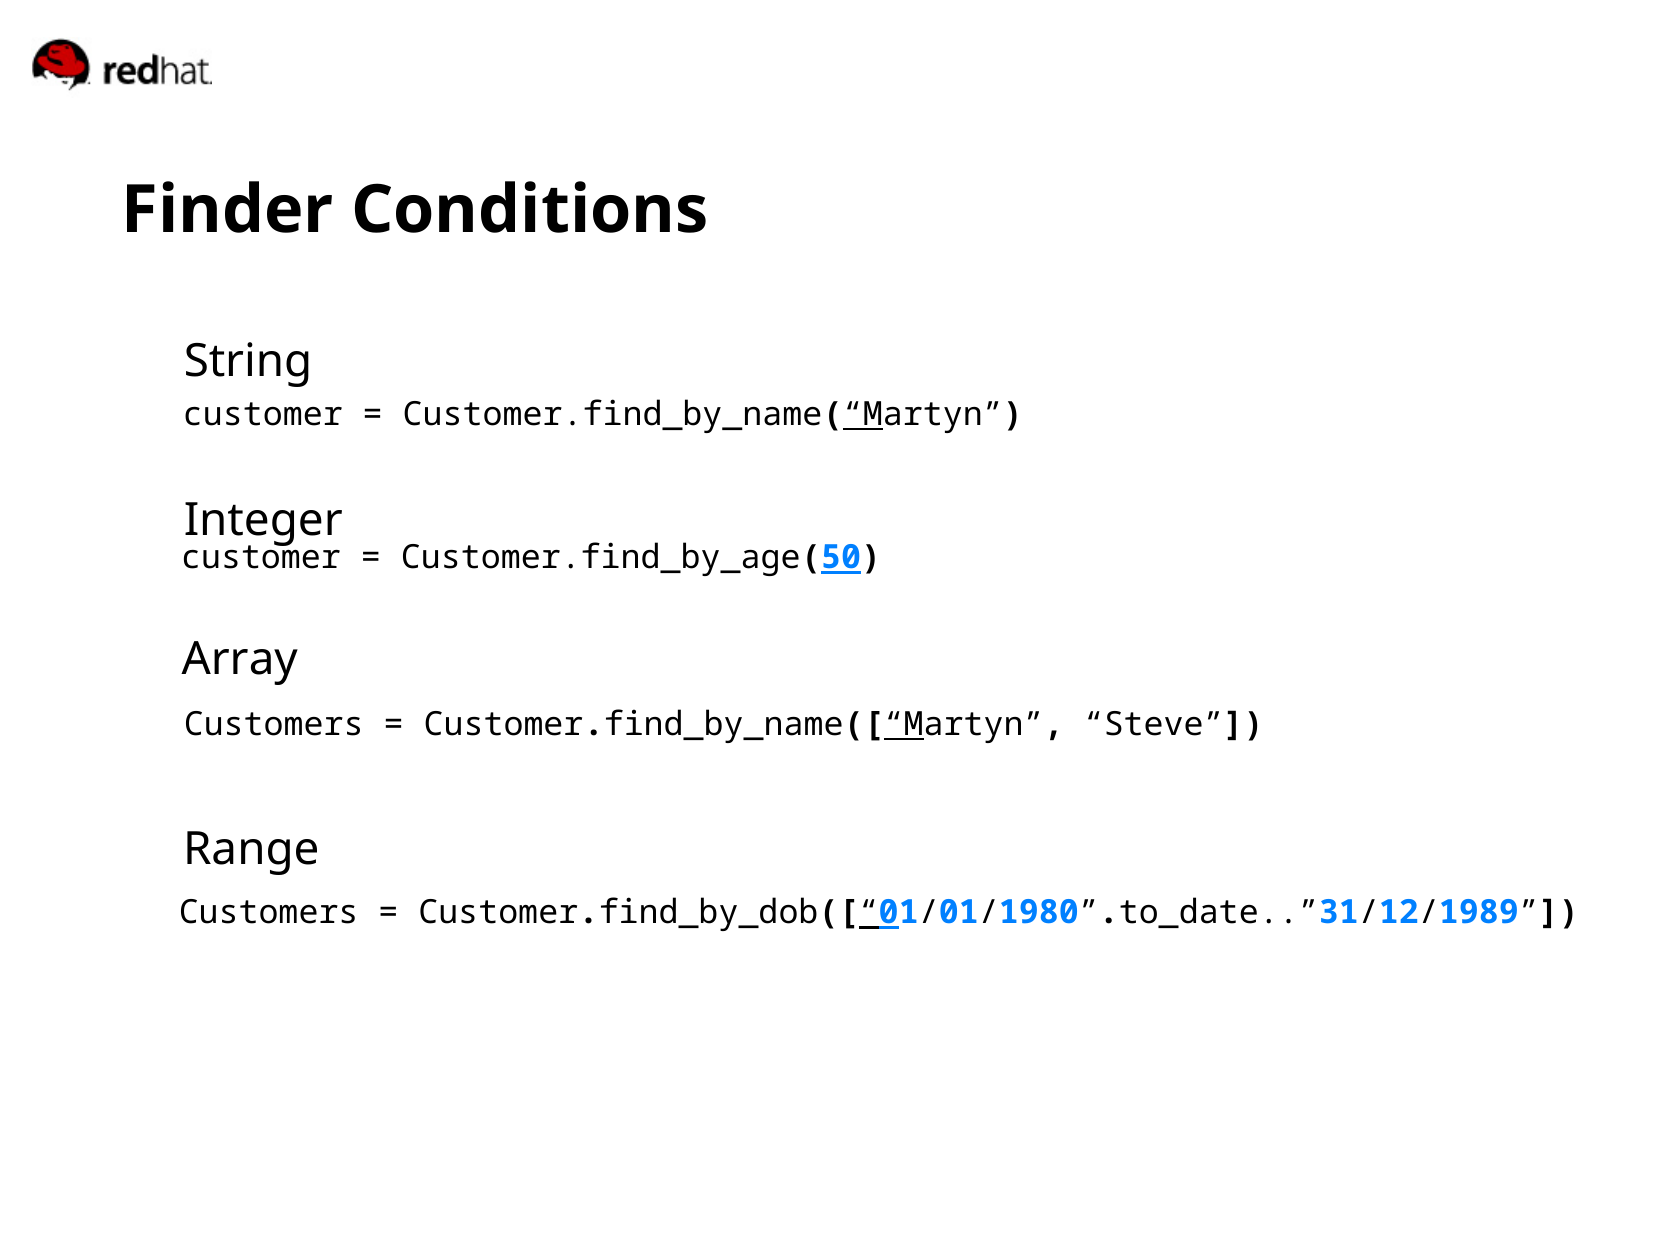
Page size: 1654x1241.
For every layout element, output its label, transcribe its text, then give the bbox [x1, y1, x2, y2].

list [75, 353, 1488, 1135]
text_box String [127, 327, 321, 382]
text_box Integer [127, 486, 410, 540]
text_box Array [125, 625, 306, 680]
picture [31, 37, 212, 98]
text_box Customers = Customer.find_by_name([“Martyn”, “Steve”]) [183, 699, 1517, 739]
text_box customer = Customer.find_by_age(50) [180, 533, 1198, 572]
text_box customer = Customer.find_by_name(“Martyn”) [183, 389, 1200, 429]
text_box Range [126, 815, 330, 869]
title Finder Conditions [121, 102, 1534, 310]
text_box Customers = Customer.find_by_dob([“01/01/1980”.to_date..”31/12/1989”]) [178, 887, 1610, 927]
